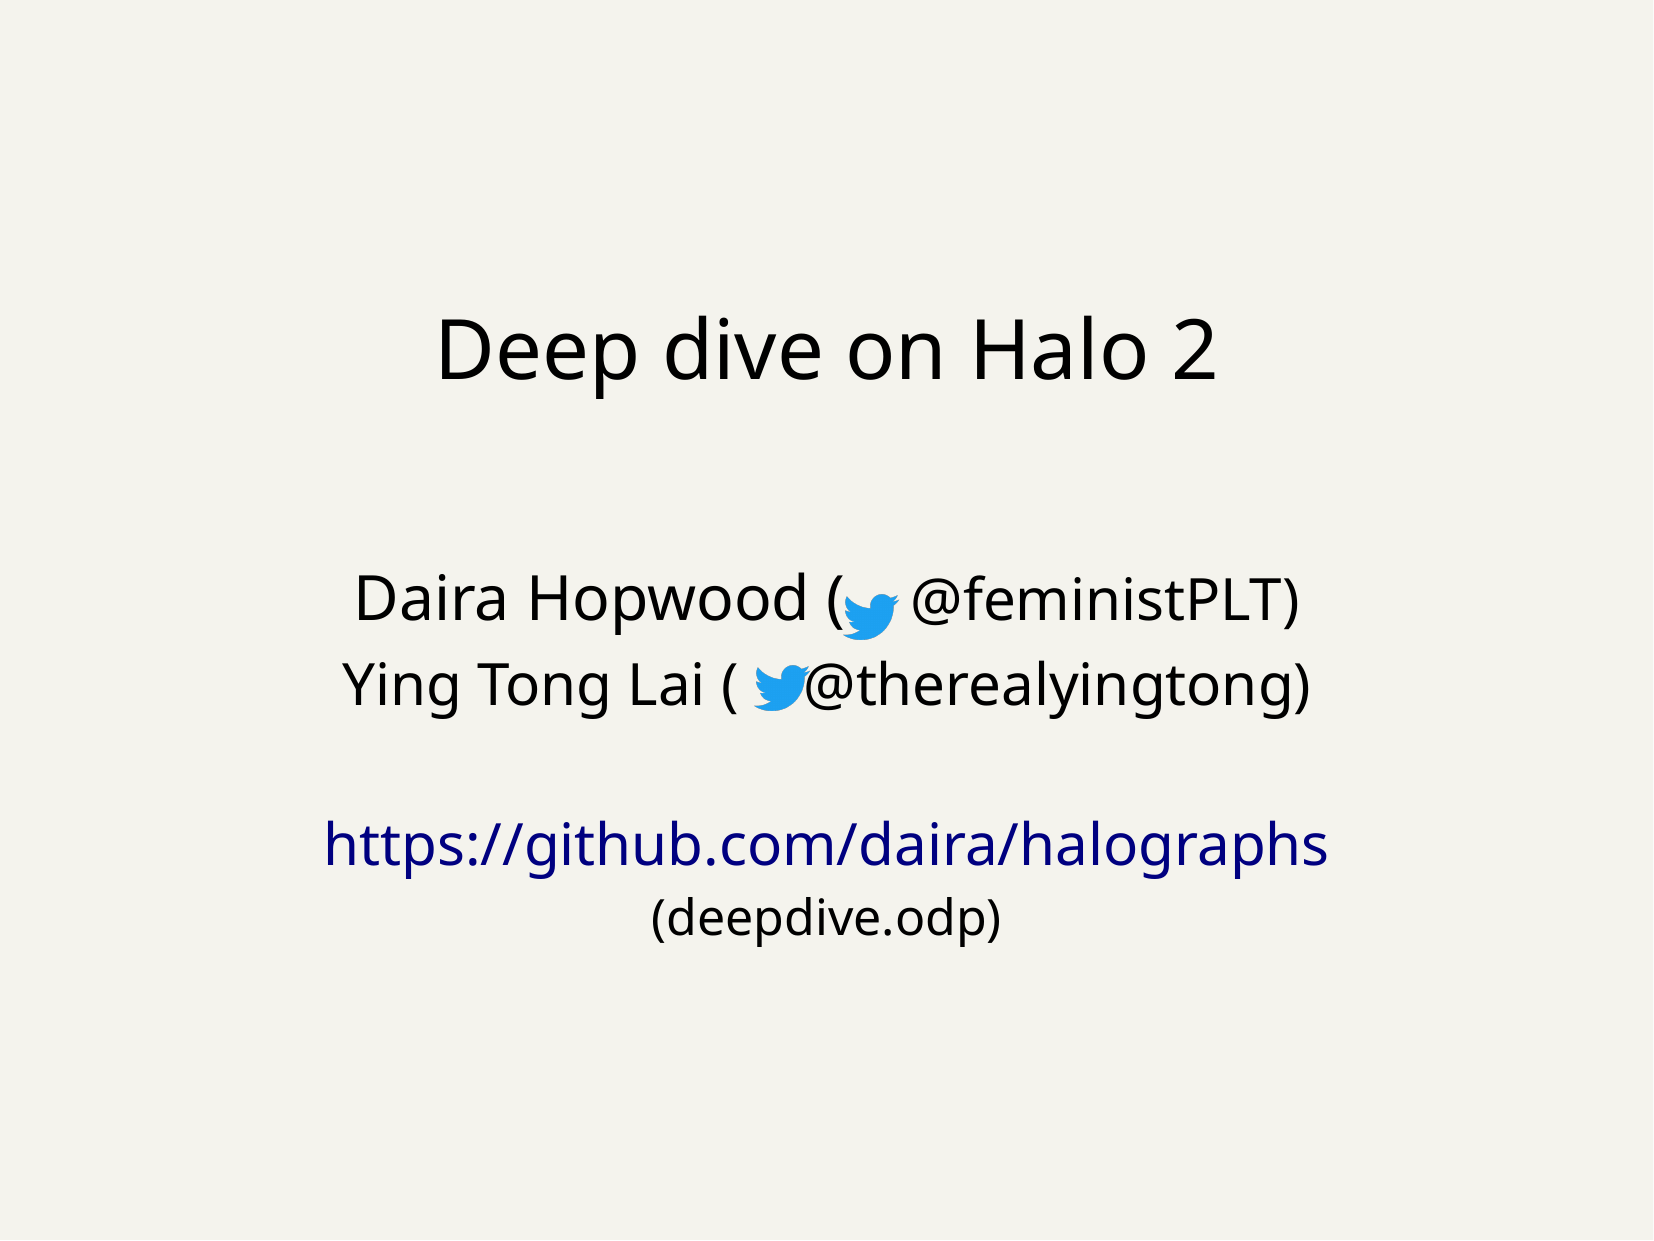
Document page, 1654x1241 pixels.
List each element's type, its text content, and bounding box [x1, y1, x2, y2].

picture [737, 572, 916, 733]
subtitle Deep dive on Halo 2 Daira Hopwood ( @feministPLT) Ying Tong Lai ( @therealyingtong) https://github.com/daira/halographs (deepdive.odp) [82, 154, 1571, 1087]
